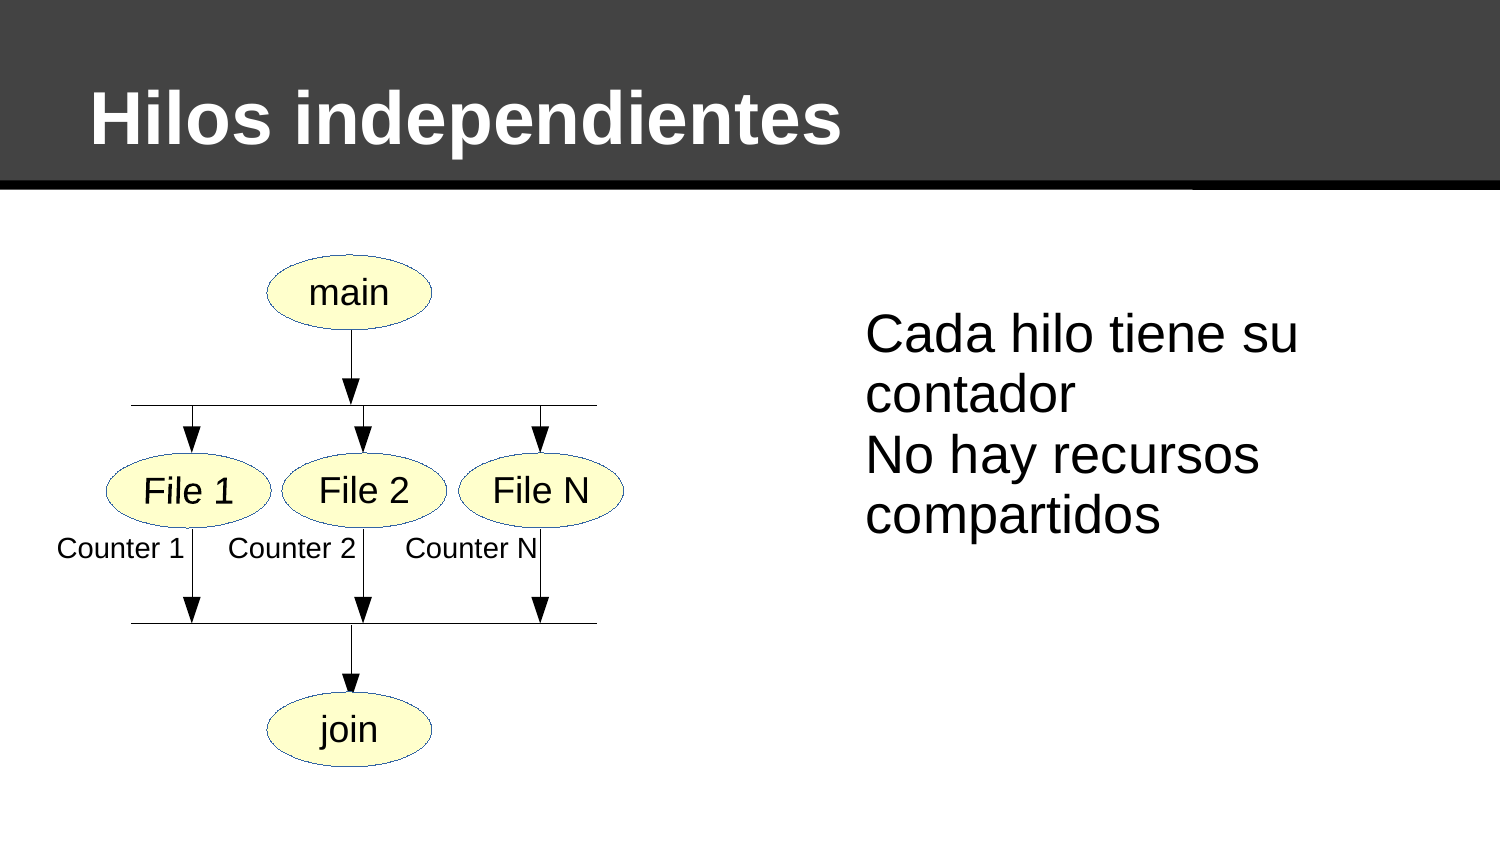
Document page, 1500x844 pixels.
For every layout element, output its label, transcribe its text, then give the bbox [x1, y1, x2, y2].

text_box main [266, 254, 432, 330]
text_box File N [458, 452, 624, 525]
text_box Counter 1 [41, 525, 236, 573]
text_box Cada hilo tiene su contador No hay recursos compartidos [850, 295, 1368, 553]
text_box Counter 2 [236, 525, 390, 573]
text_box Hilos independientes [74, 33, 1425, 175]
text_box Counter N [390, 525, 585, 573]
text_box File 1 [106, 453, 272, 525]
text_box join [266, 691, 432, 767]
text_box File 2 [281, 452, 447, 525]
